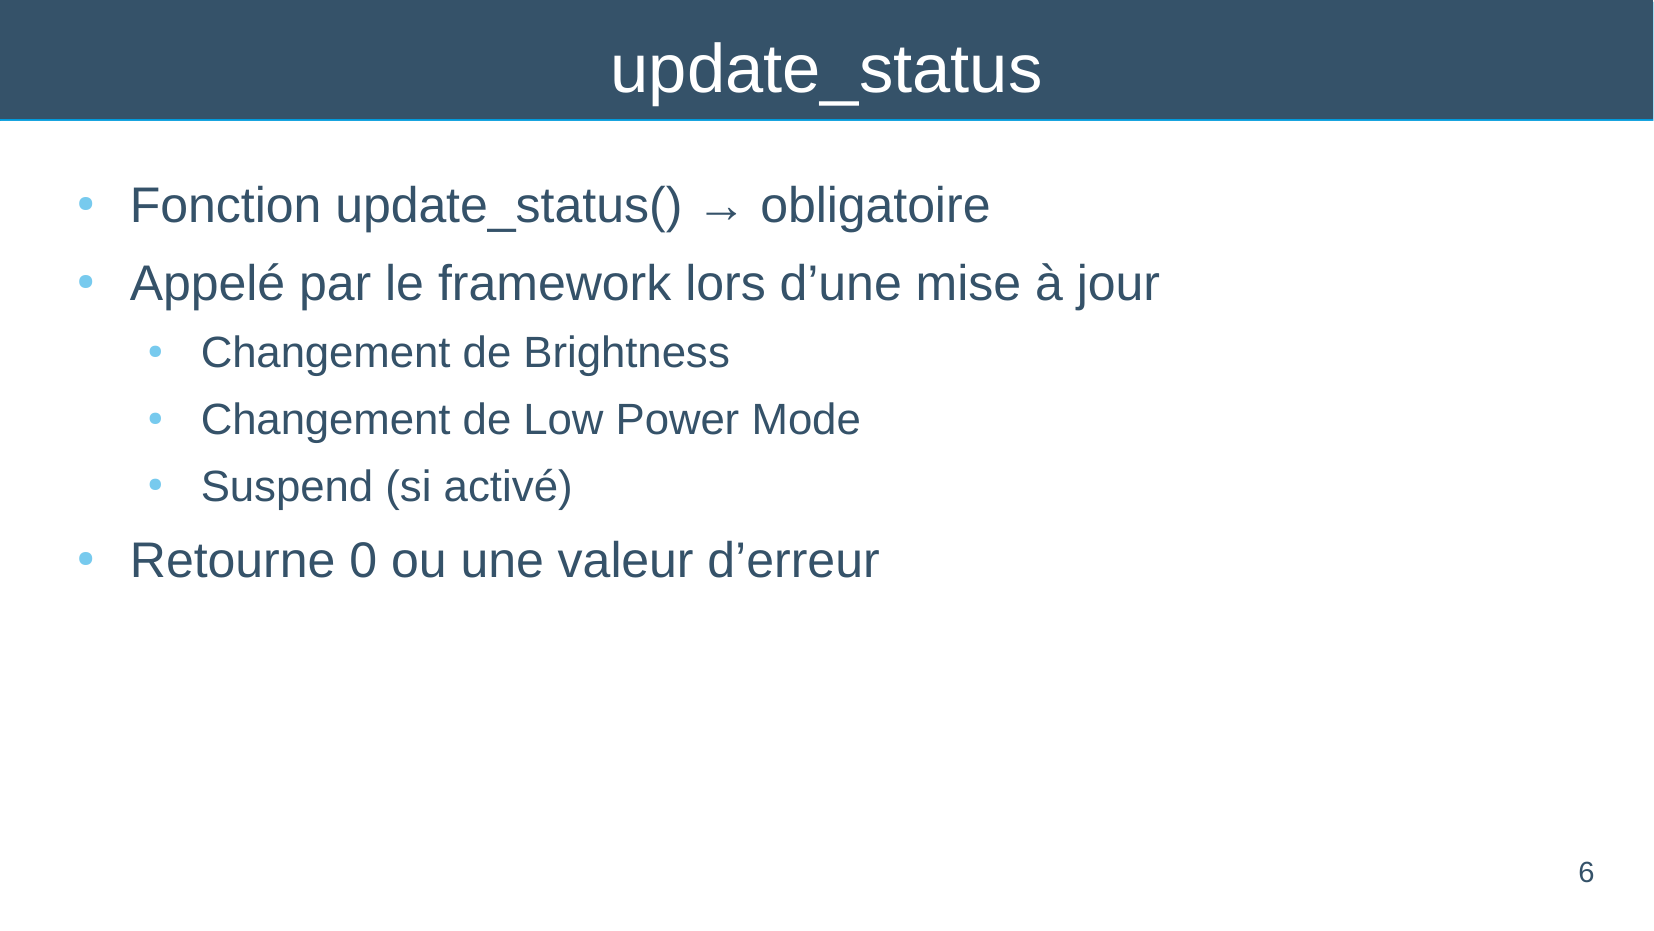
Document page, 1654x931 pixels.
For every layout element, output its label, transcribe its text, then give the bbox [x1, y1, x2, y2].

title update_status [59, 29, 1595, 108]
list Fonction update_status() → obligatoire Appelé par le framework lors d’une mise à jour Changement de Brightness Changement de Low Power Mode Suspend (si activé) Retourne 0 ou une valeur d’erreur [59, 177, 1595, 768]
